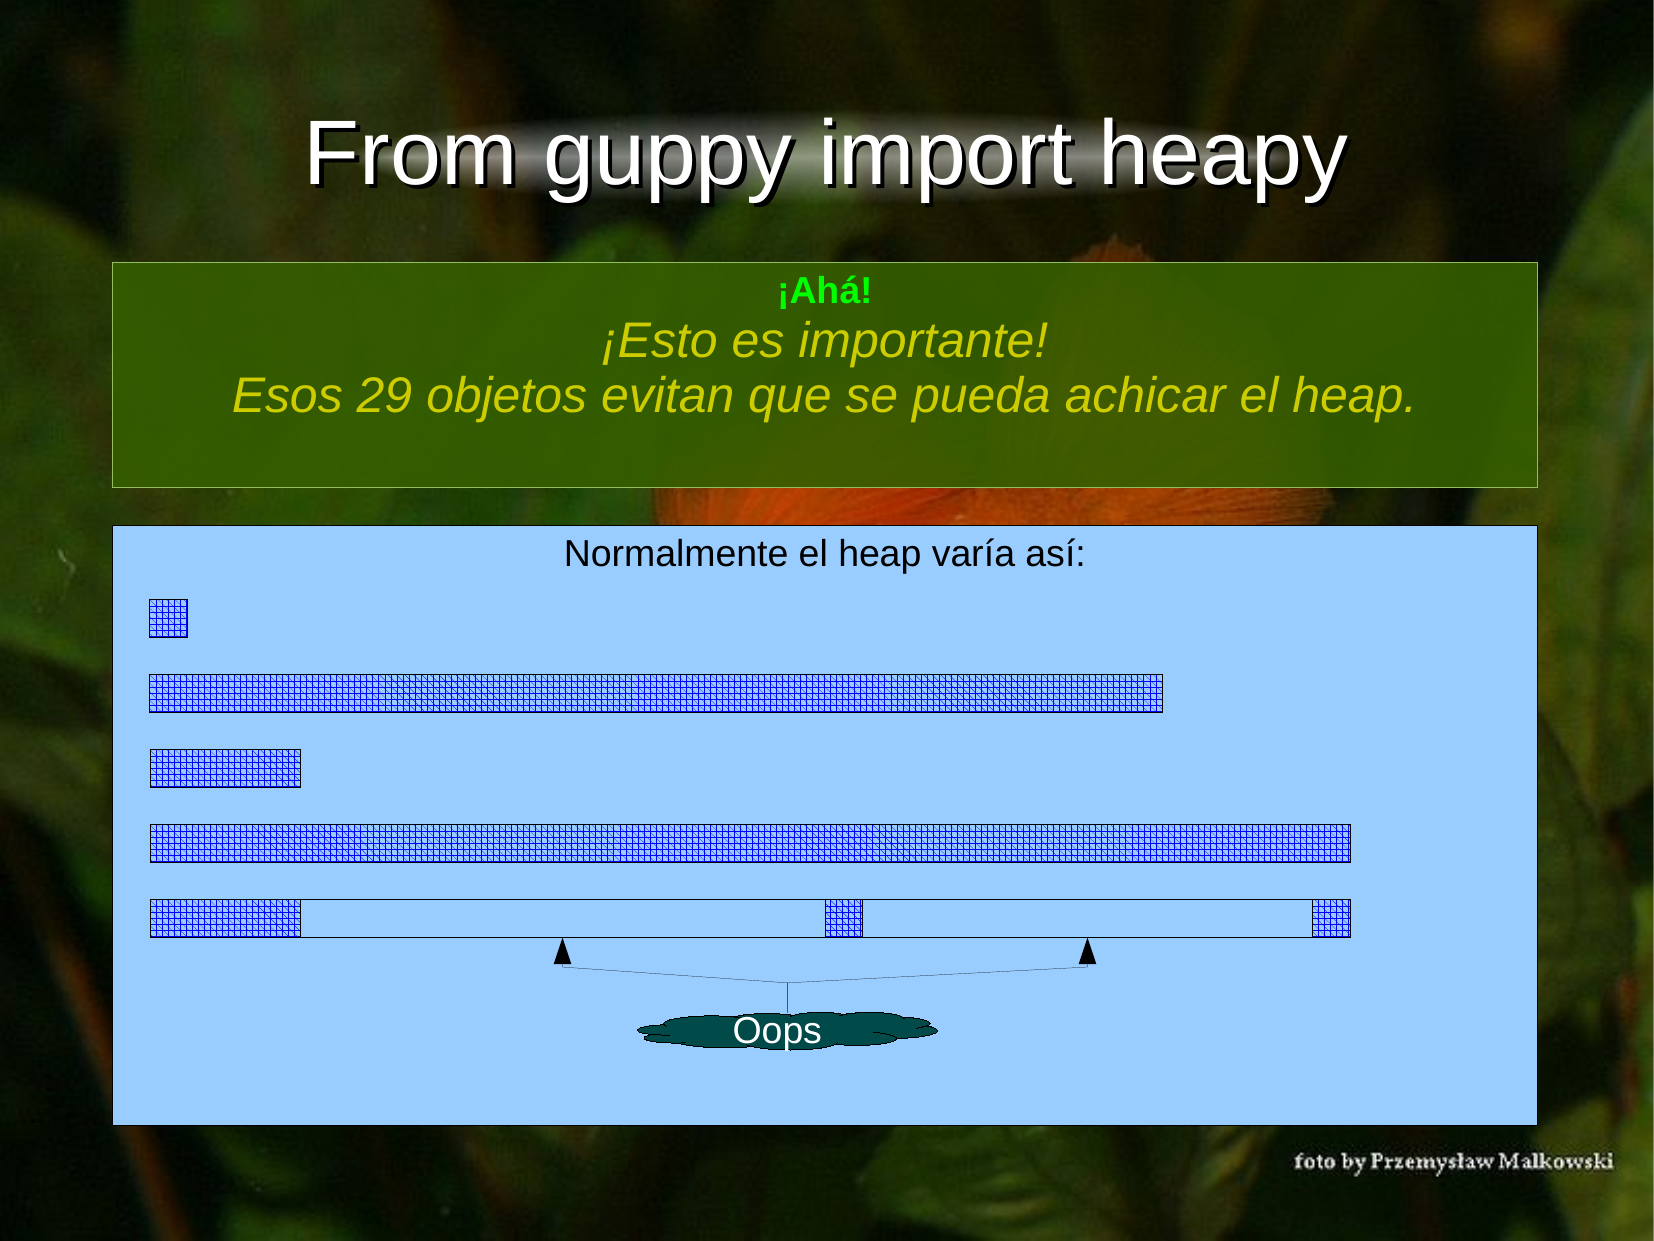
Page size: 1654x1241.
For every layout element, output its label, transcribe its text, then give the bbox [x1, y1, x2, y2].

text_box [150, 899, 1351, 938]
text_box Oops [788, 1025, 798, 1041]
text_box [150, 749, 301, 788]
text_box Normalmente el heap varía así: [112, 525, 1538, 1126]
text_box [149, 599, 188, 638]
text_box Oops [637, 1012, 938, 1051]
title From guppy import heapy [82, 49, 1571, 257]
text_box ¡Ahá! ¡Esto es importante! Esos 29 objetos evitan que se pueda achicar el heap. [112, 262, 1538, 488]
text_box [149, 674, 1163, 713]
picture [0, 0, 1654, 1241]
text_box [150, 824, 1351, 863]
